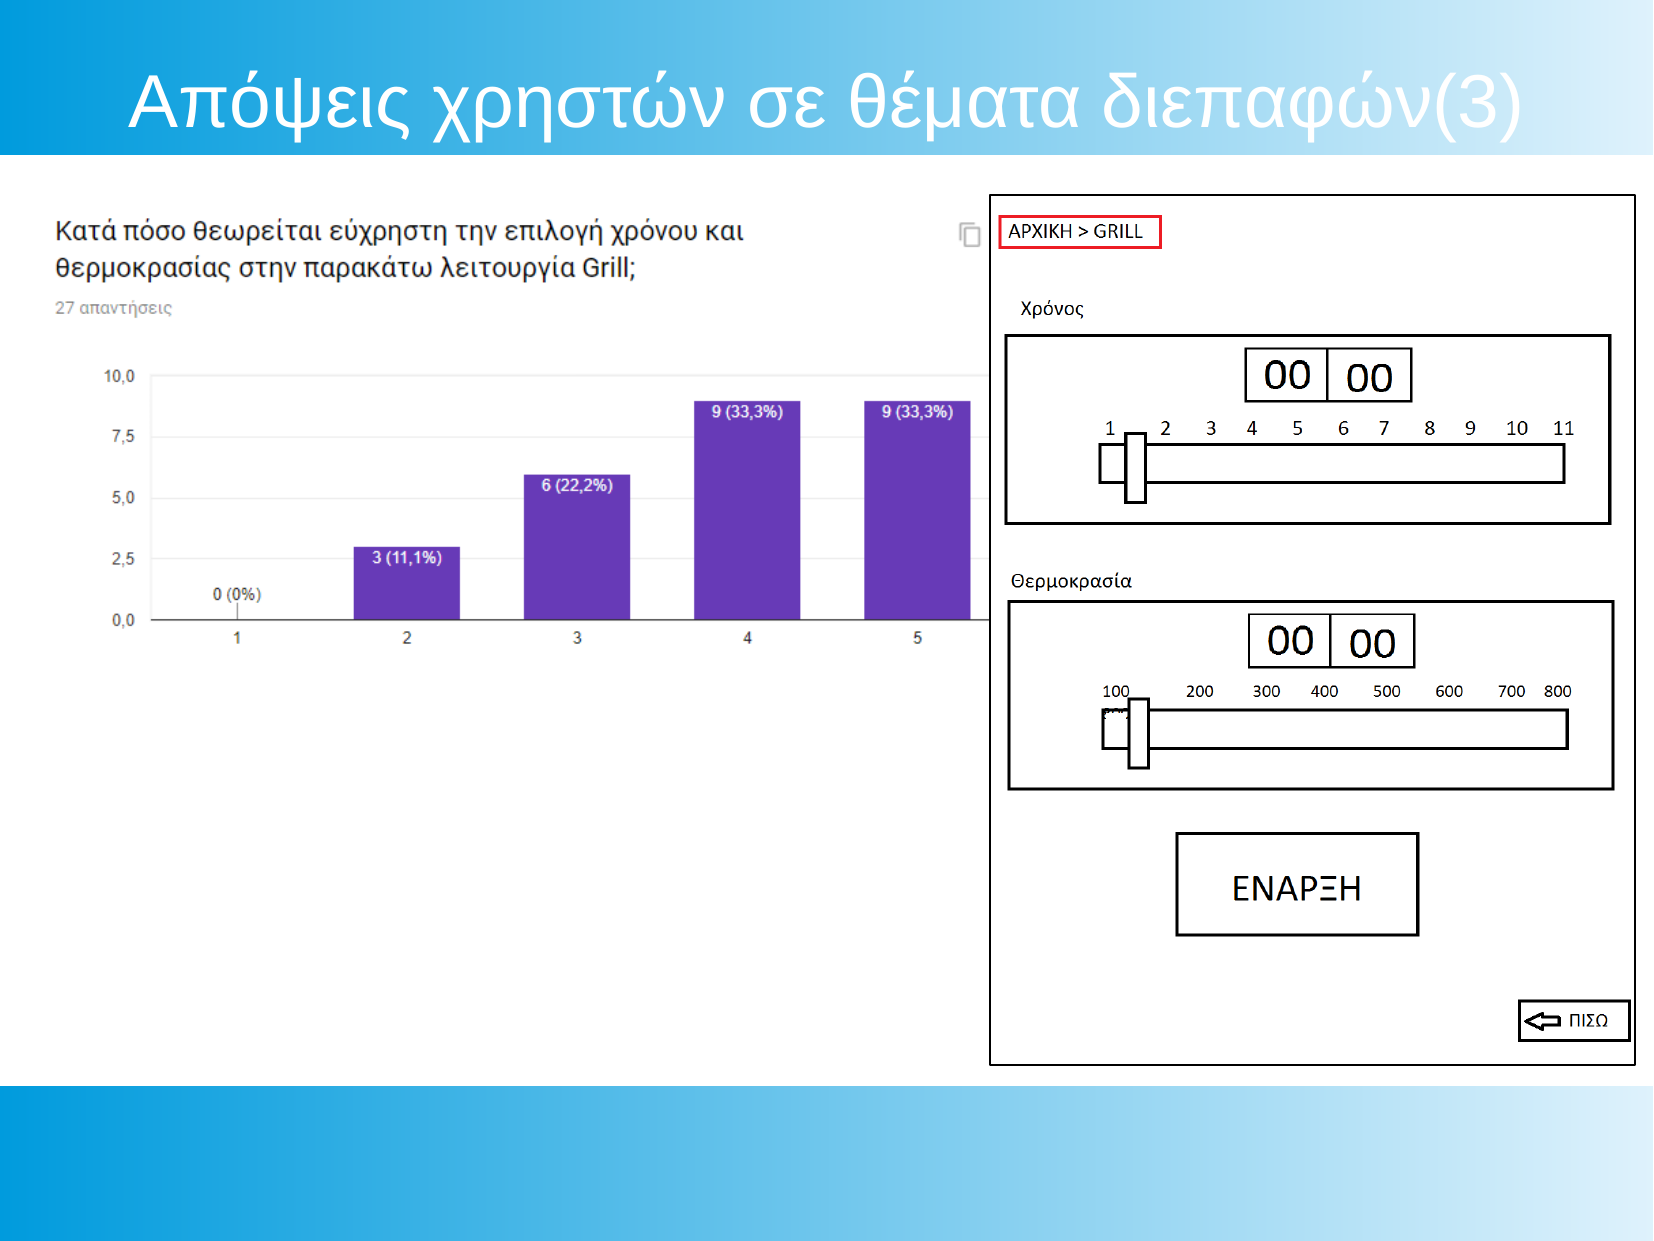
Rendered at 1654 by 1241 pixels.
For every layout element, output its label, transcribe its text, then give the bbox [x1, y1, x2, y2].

picture [991, 196, 1632, 1043]
title Απόψεις χρηστών σε θέματα διεπαφών(3) [82, 49, 1571, 155]
picture [0, 164, 1036, 742]
